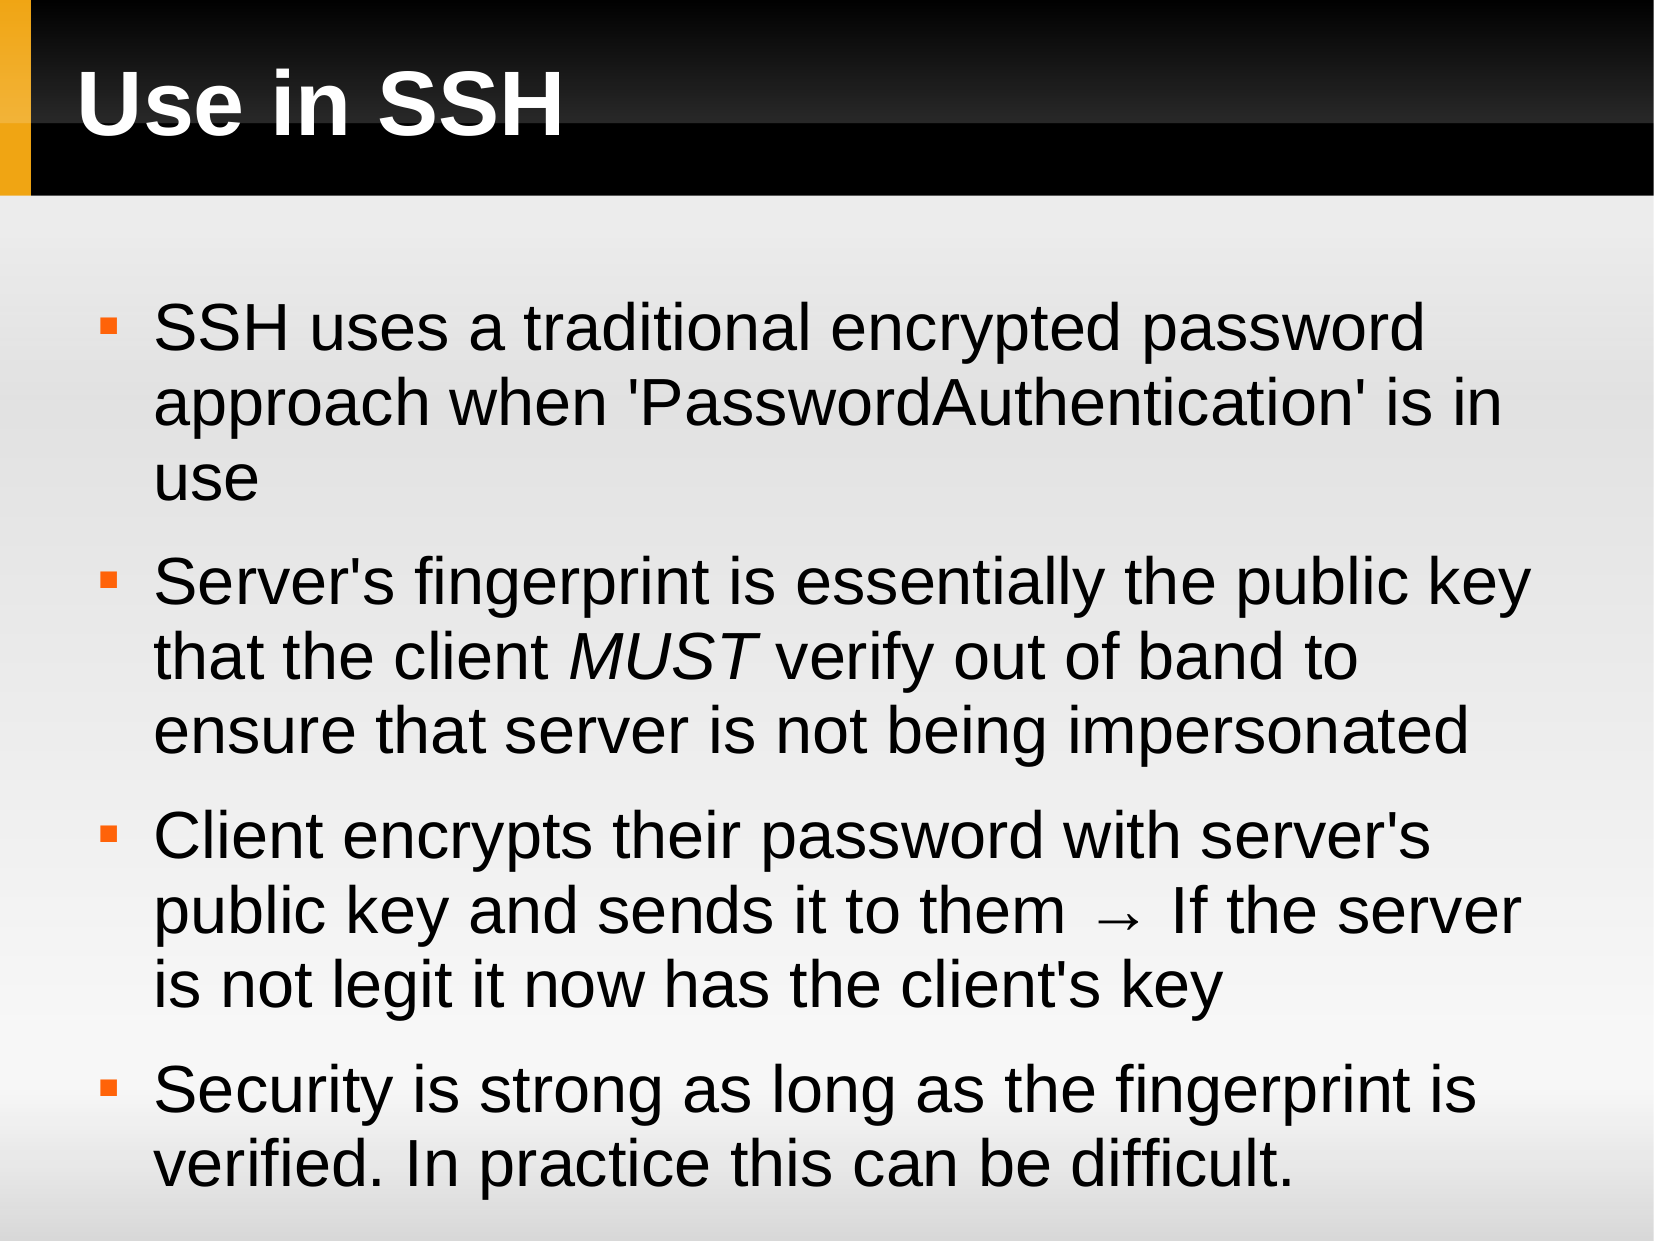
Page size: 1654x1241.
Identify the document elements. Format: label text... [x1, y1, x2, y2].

title Use in SSH [76, 0, 1565, 208]
picture [0, 0, 1654, 1241]
list SSH uses a traditional encrypted password approach when 'PasswordAuthentication' is in use Server's fingerprint is essentially the public key that the client MUST verify out of band to ensure that server is not being impersonated Client encrypts their password with server's public key and sends it to them → If the server is not legit it now has the client's key Security is strong as long as the fingerprint is verified. In practice this can be difficult. [82, 290, 1571, 1241]
